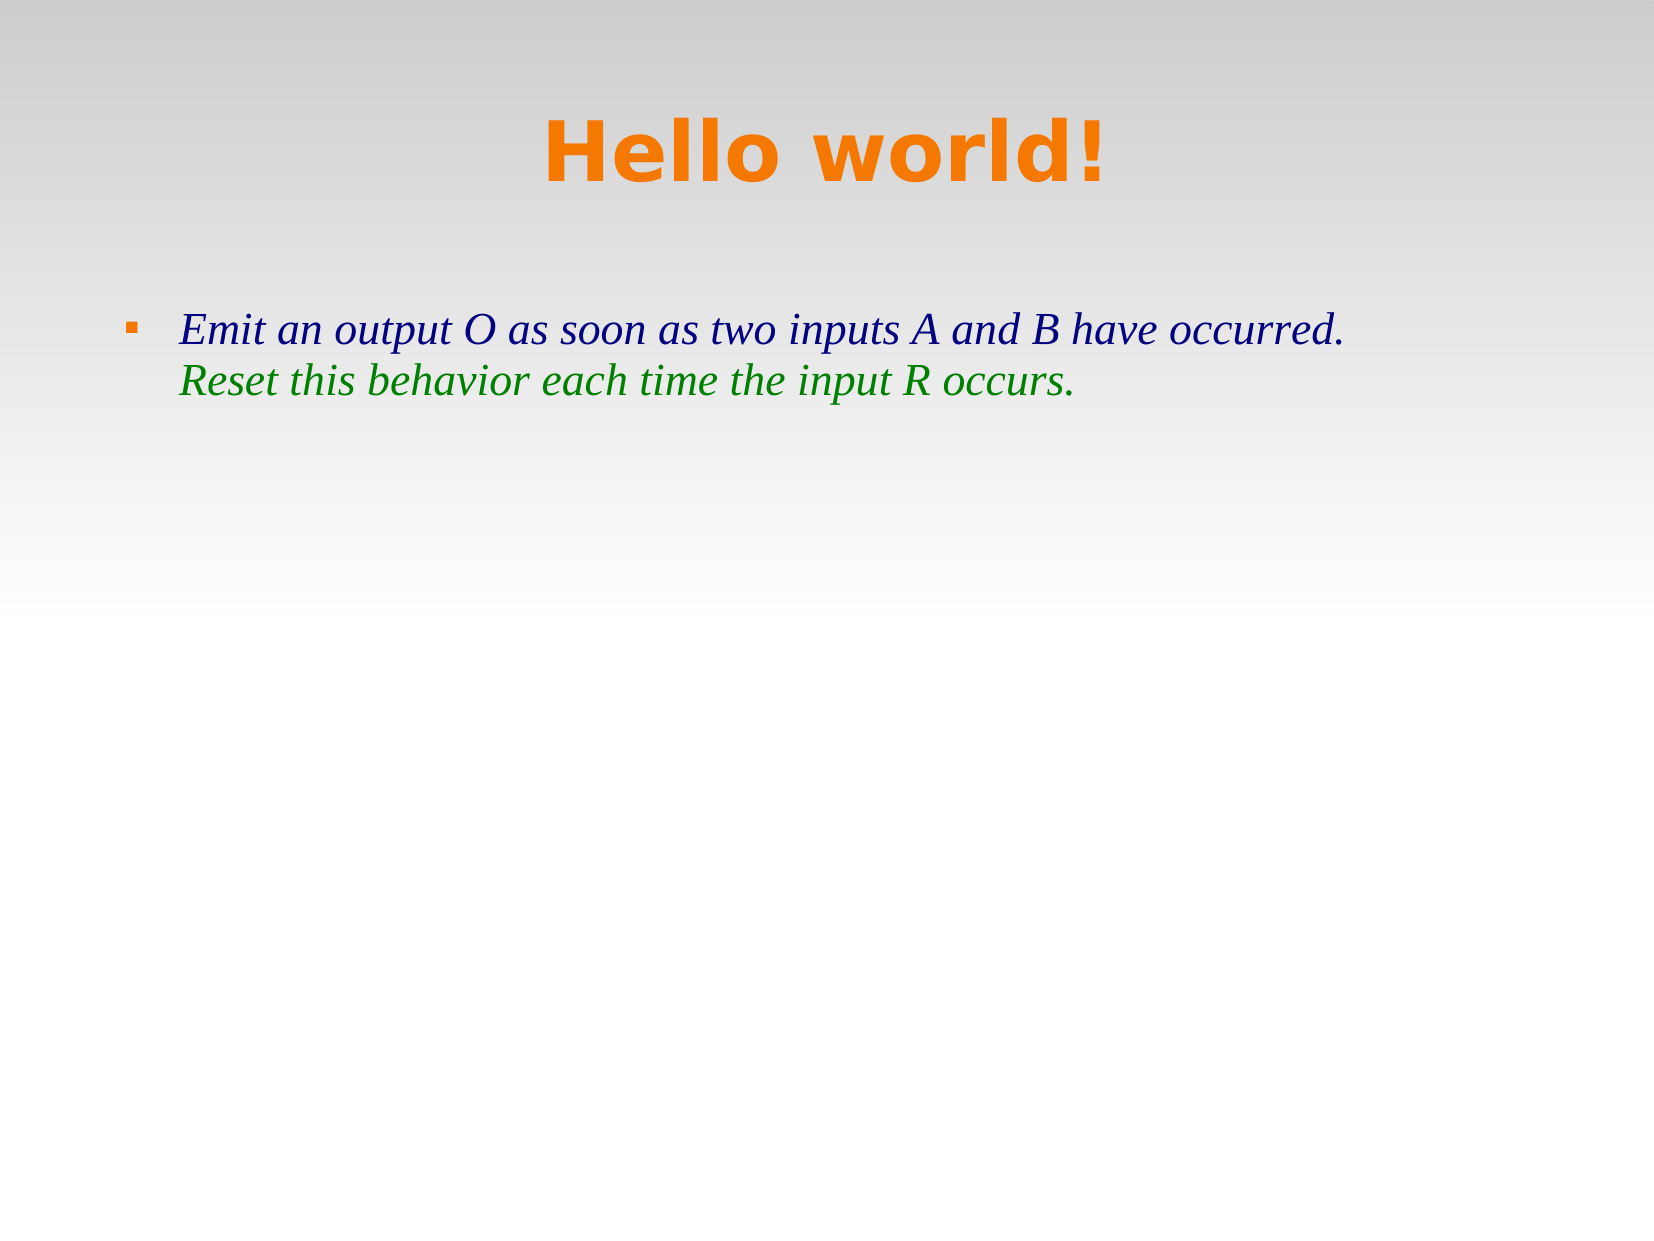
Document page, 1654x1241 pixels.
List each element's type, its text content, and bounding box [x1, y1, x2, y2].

list Emit an output O as soon as two inputs A and B have occurred. Reset this behavior each time the input R occurs. [37, 303, 1388, 451]
title Hello world! [82, 49, 1571, 257]
